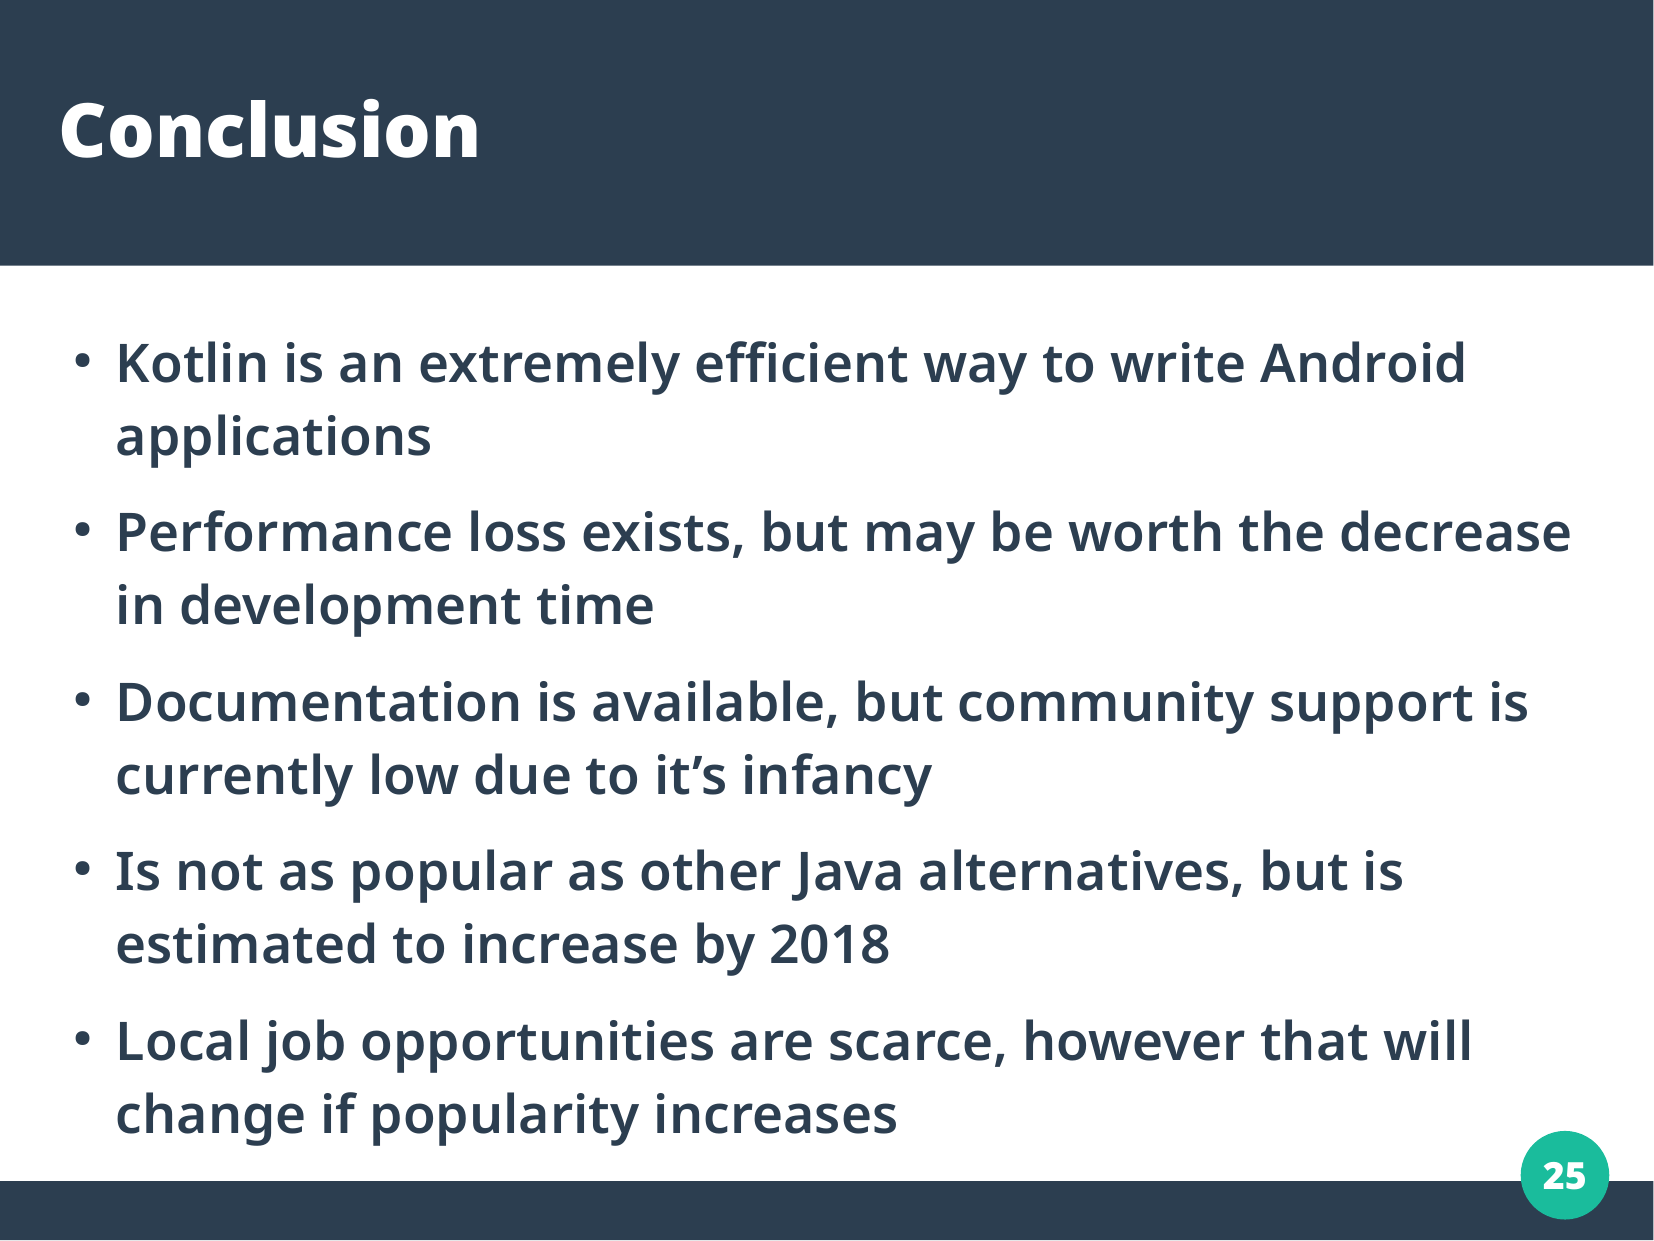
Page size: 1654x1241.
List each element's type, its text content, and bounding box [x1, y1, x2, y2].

title Conclusion [59, 49, 1595, 207]
list Kotlin is an extremely efficient way to write Android applications Performance loss exists, but may be worth the decrease in development time Documentation is available, but community support is currently low due to it’s infancy Is not as popular as other Java alternatives, but is estimated to increase by 2018 Local job opportunities are scarce, however that will change if popularity increases [59, 324, 1595, 1152]
